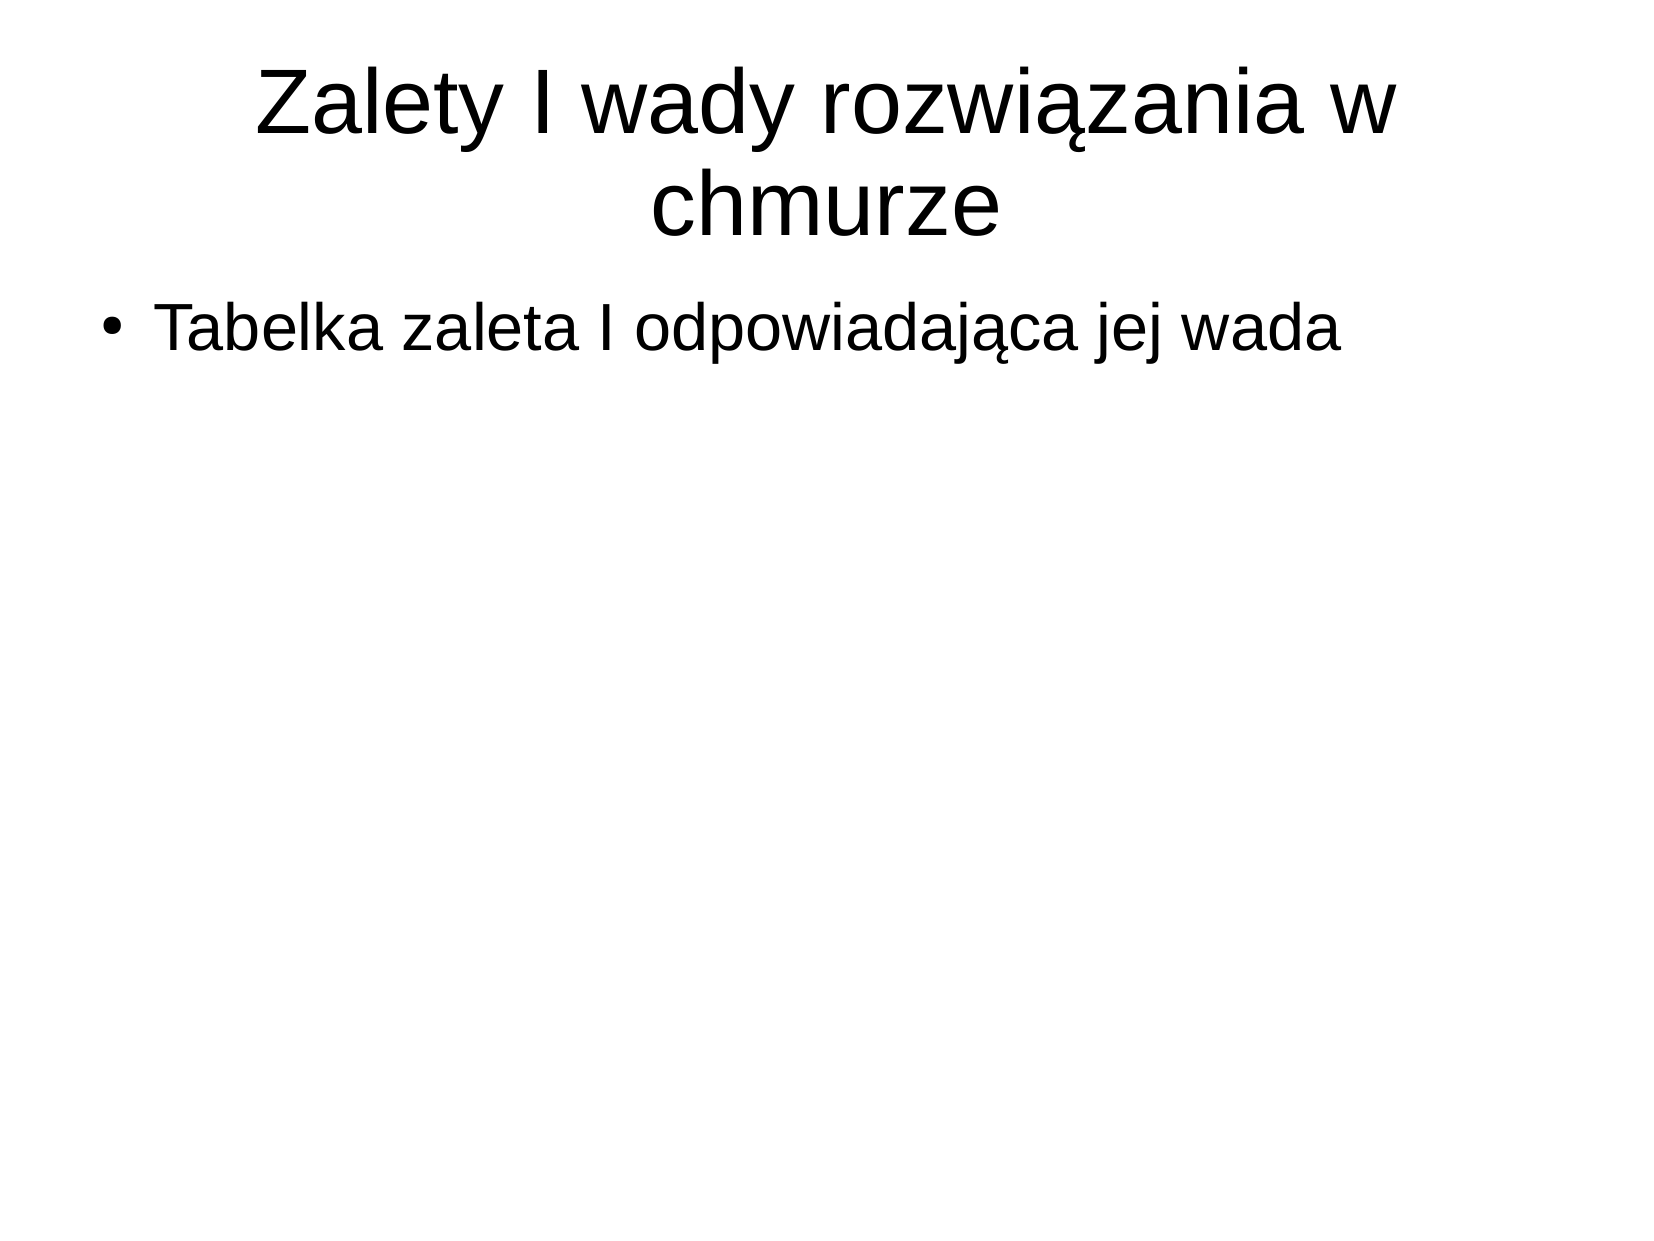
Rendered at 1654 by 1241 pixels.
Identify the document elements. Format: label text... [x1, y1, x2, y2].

list Tabelka zaleta I odpowiadająca jej wada [82, 290, 1571, 1010]
title Zalety I wady rozwiązania w chmurze [82, 49, 1571, 257]
